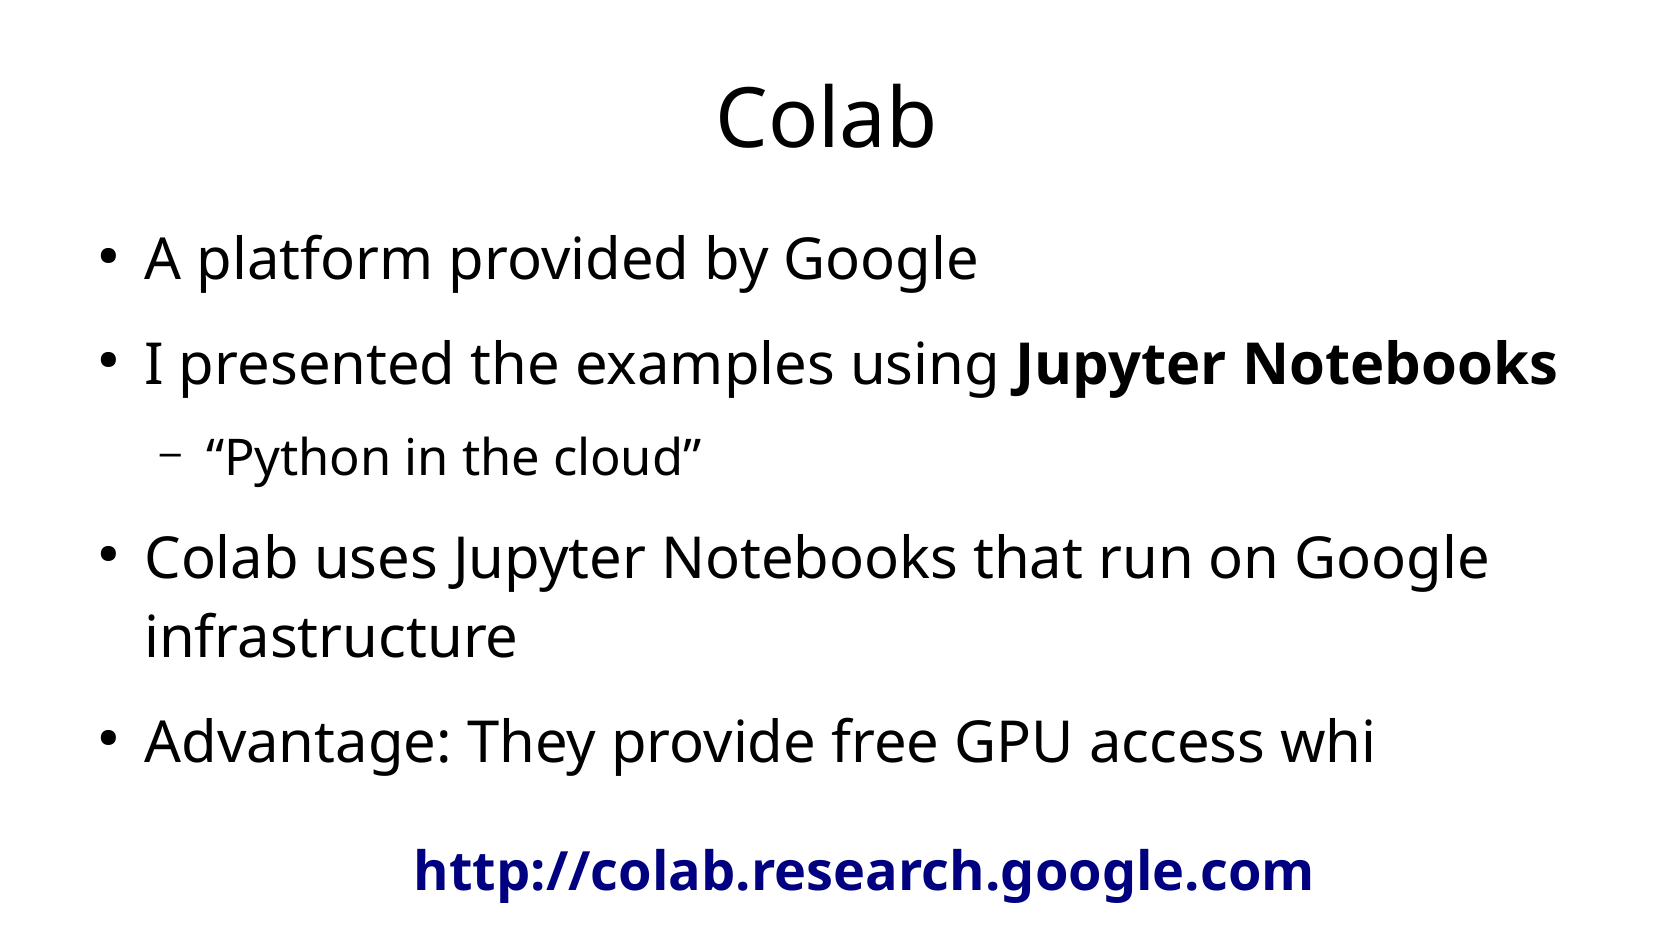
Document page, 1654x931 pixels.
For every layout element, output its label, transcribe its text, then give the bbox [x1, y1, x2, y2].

list A platform provided by Google I presented the examples using Jupyter Notebooks “Python in the cloud” Colab uses Jupyter Notebooks that run on Google infrastructure Advantage: They provide free GPU access whi [82, 217, 1571, 811]
title Colab [82, 37, 1571, 193]
text_box http://colab.research.google.com [399, 825, 1366, 931]
